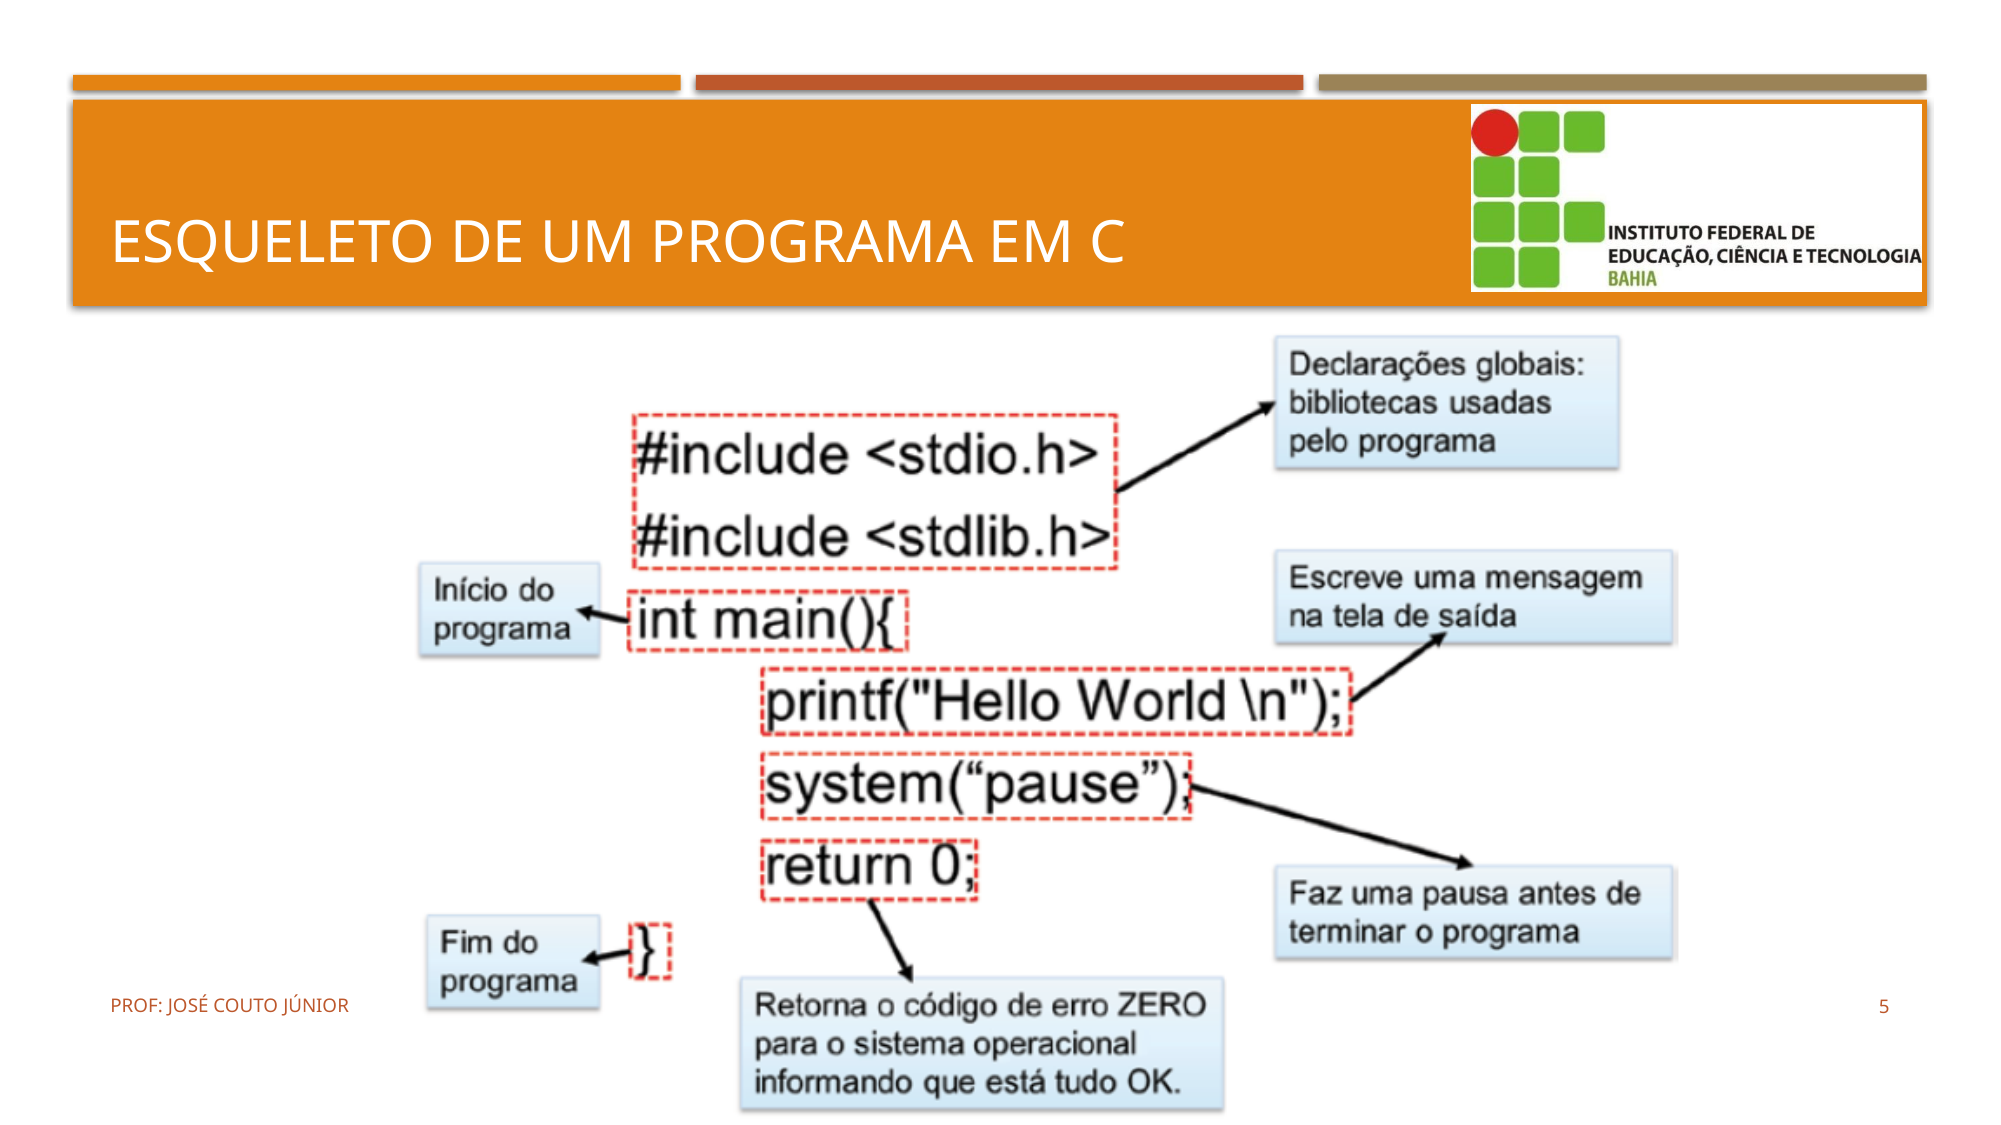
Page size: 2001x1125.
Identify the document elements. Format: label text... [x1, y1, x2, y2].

picture [1471, 104, 1922, 292]
picture [413, 320, 1684, 1125]
title Esqueleto de um programa em C [95, 119, 1471, 282]
